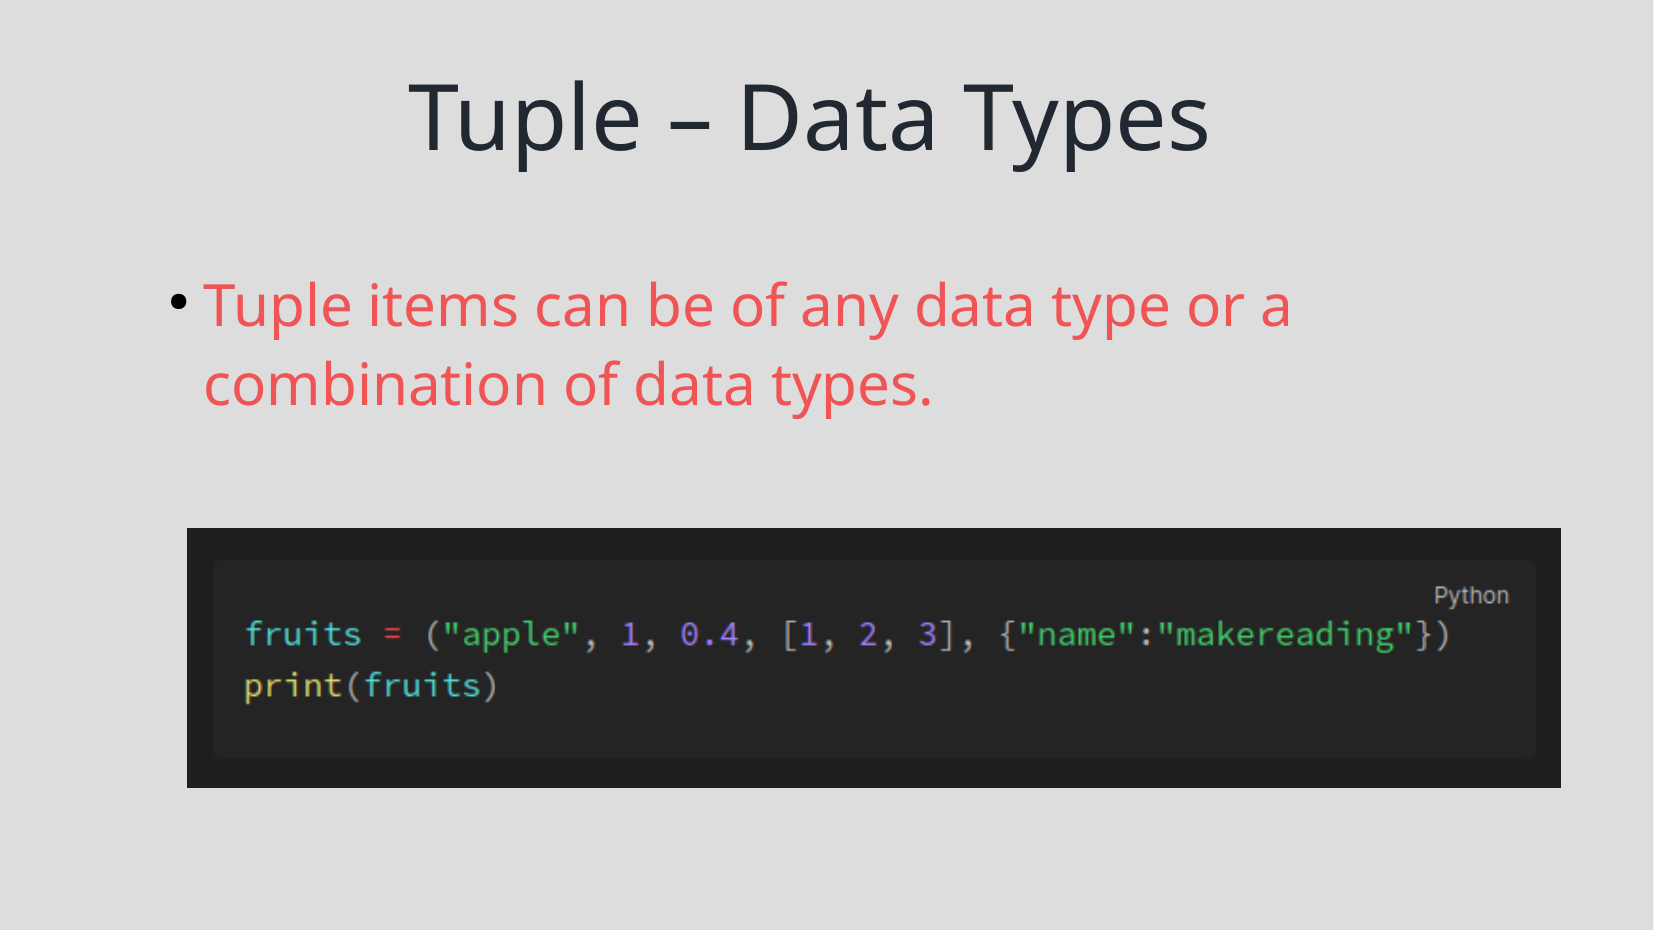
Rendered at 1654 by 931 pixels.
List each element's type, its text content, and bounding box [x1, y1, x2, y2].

text_box Tuple items can be of any data type or a combination of data types. [153, 256, 1654, 488]
title Tuple – Data Types [82, 37, 1538, 193]
picture [187, 528, 1561, 788]
